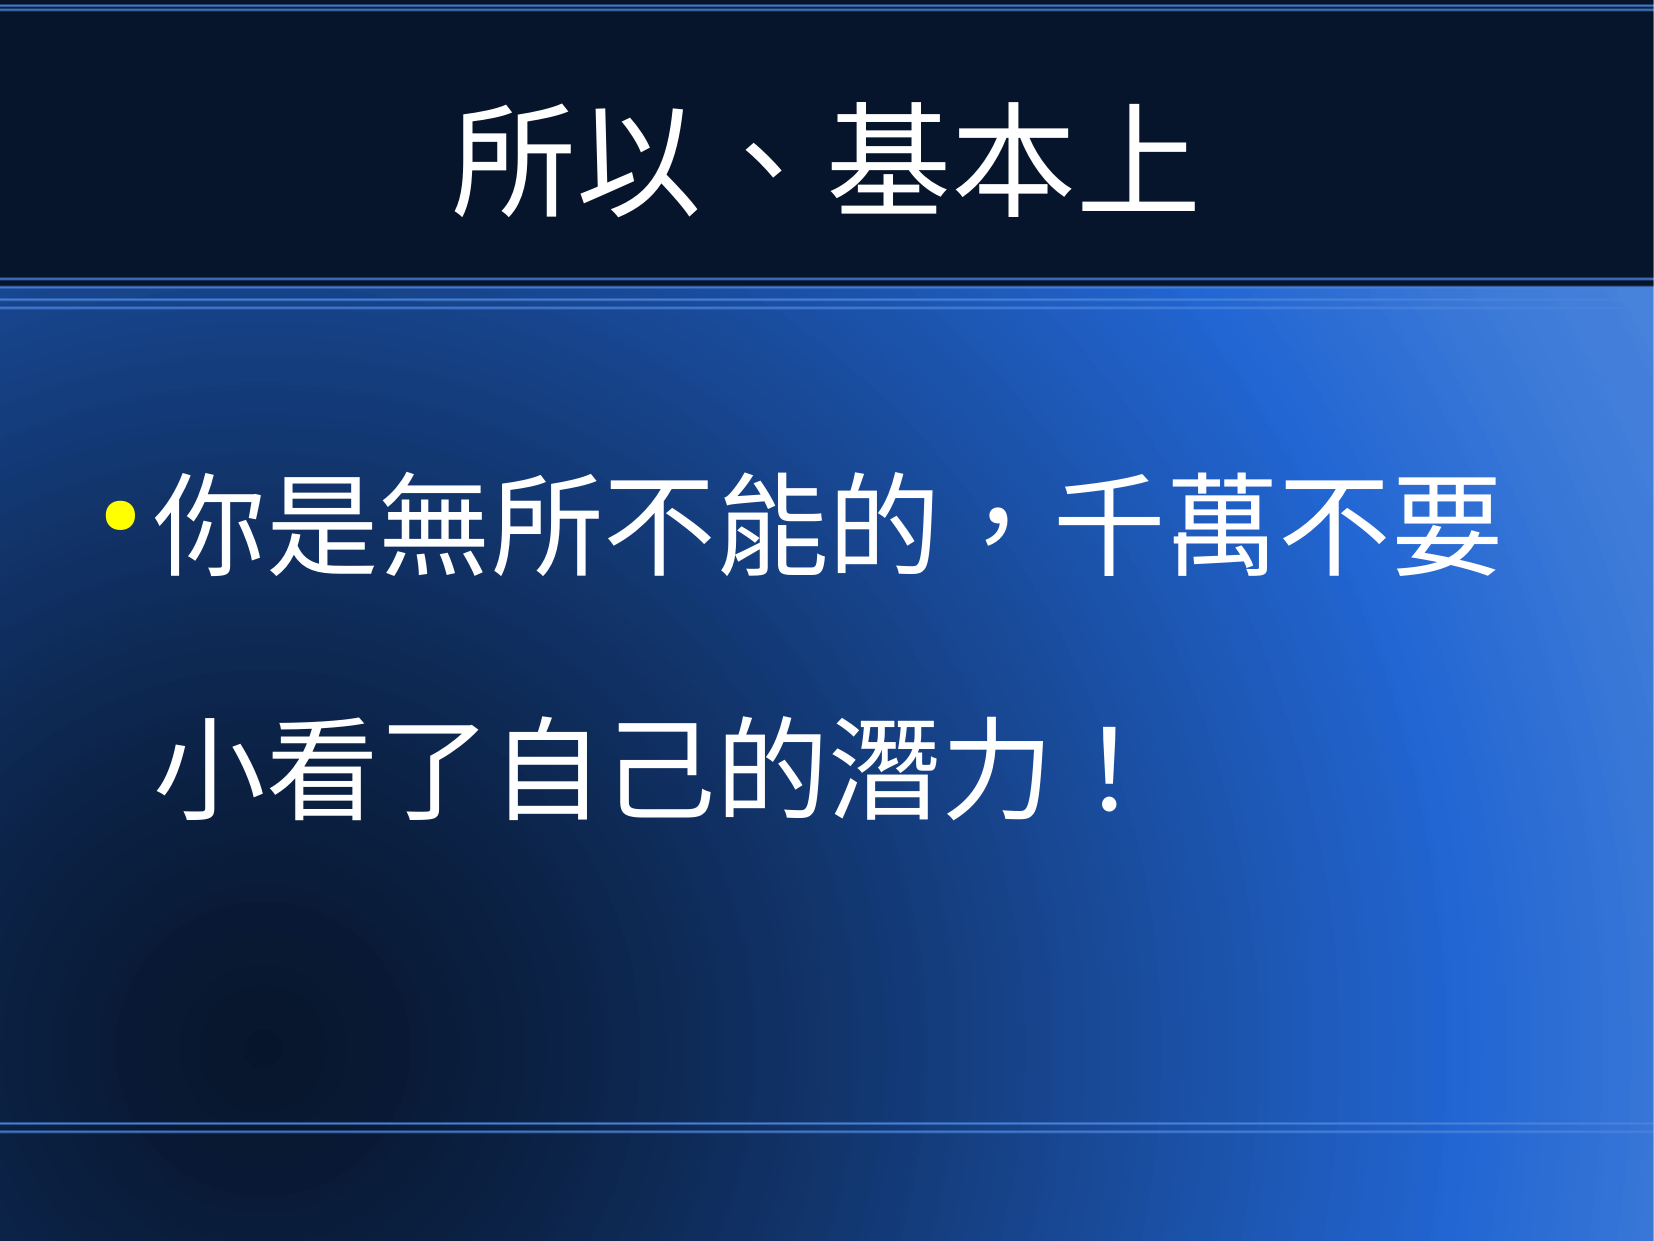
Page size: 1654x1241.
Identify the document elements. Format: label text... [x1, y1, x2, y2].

picture [0, 0, 1654, 1241]
list 你是無所不能的，千萬不要小看了自己的潛力！ [82, 355, 1571, 1241]
title 所以、基本上 [82, 49, 1571, 257]
